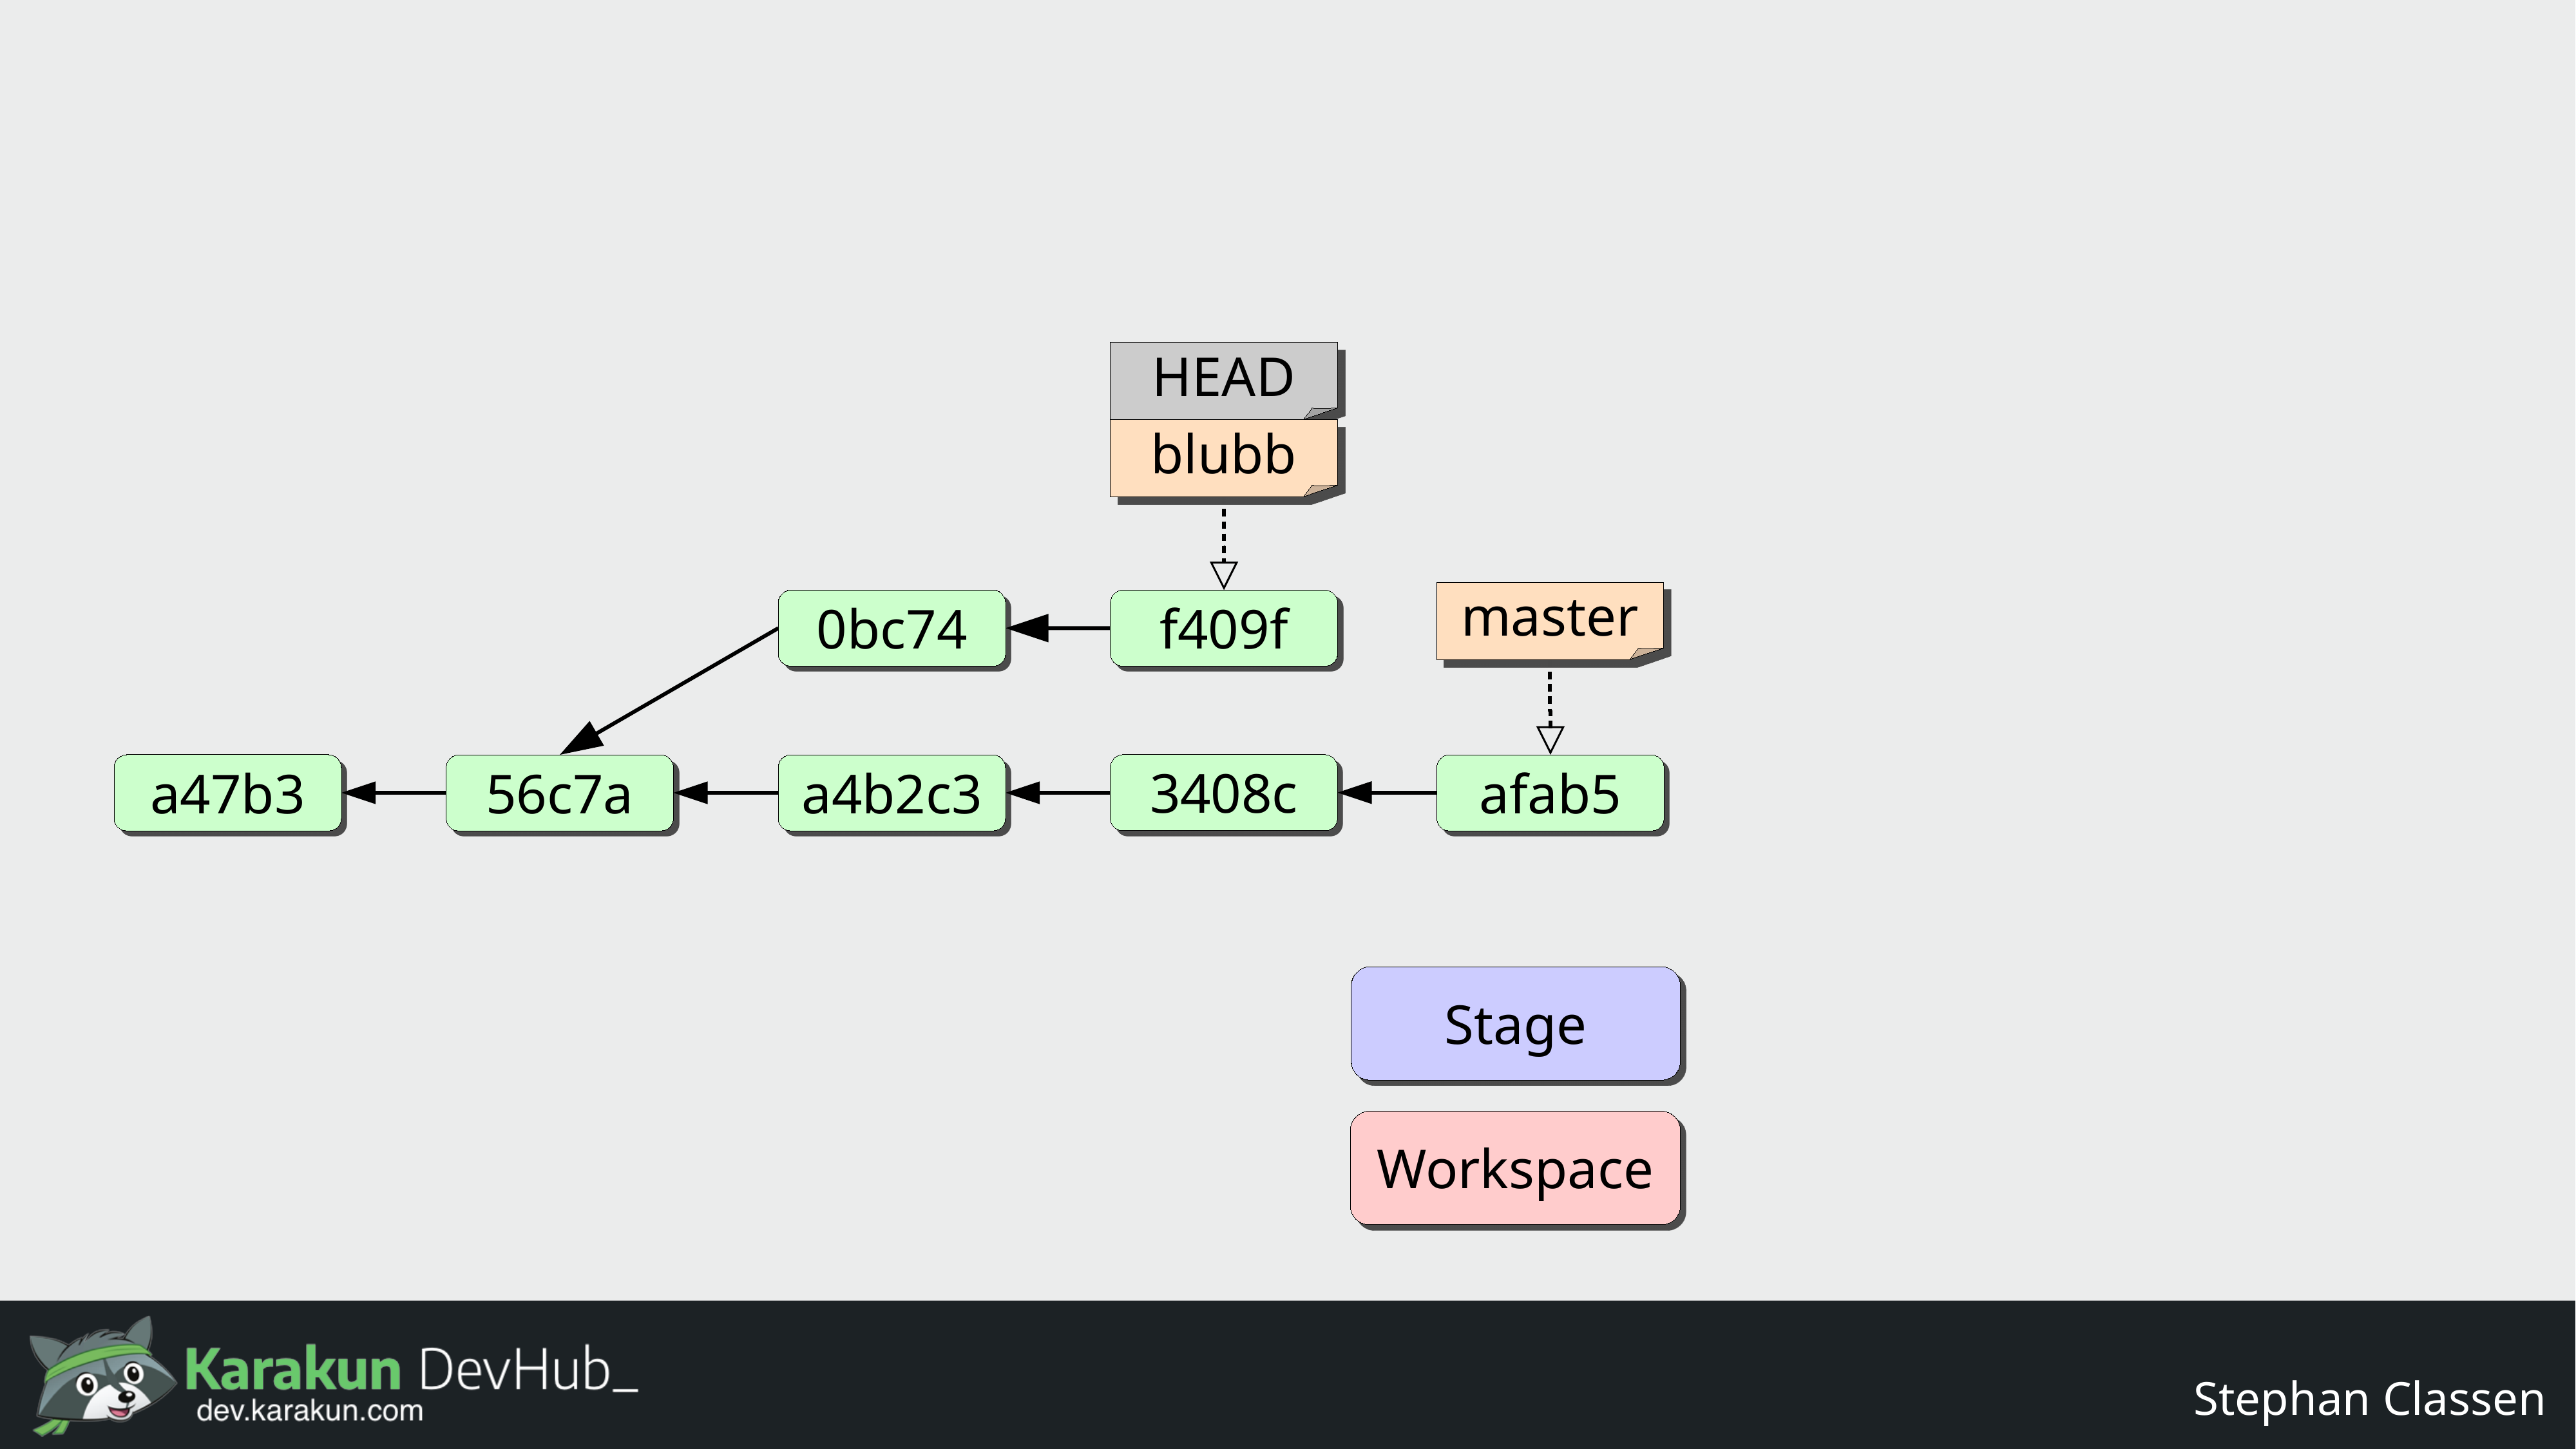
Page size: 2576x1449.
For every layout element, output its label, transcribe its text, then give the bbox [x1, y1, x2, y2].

text_box a47b3 [114, 754, 342, 831]
text_box HEAD [1110, 342, 1338, 419]
text_box Stephan Classen [1795, 1361, 2557, 1434]
text_box 3408c [1110, 754, 1338, 831]
text_box master [1436, 582, 1664, 660]
text_box a4b2c3 [778, 755, 1006, 831]
text_box [0, 1300, 2575, 1449]
text_box Stage [1351, 967, 1681, 1081]
text_box 0bc74 [778, 590, 1006, 667]
text_box 56c7a [446, 755, 674, 831]
picture [30, 1316, 647, 1437]
text_box afab5 [1436, 755, 1665, 831]
text_box f409f [1110, 590, 1338, 667]
text_box Workspace [1350, 1111, 1681, 1225]
text_box blubb [1110, 419, 1338, 497]
